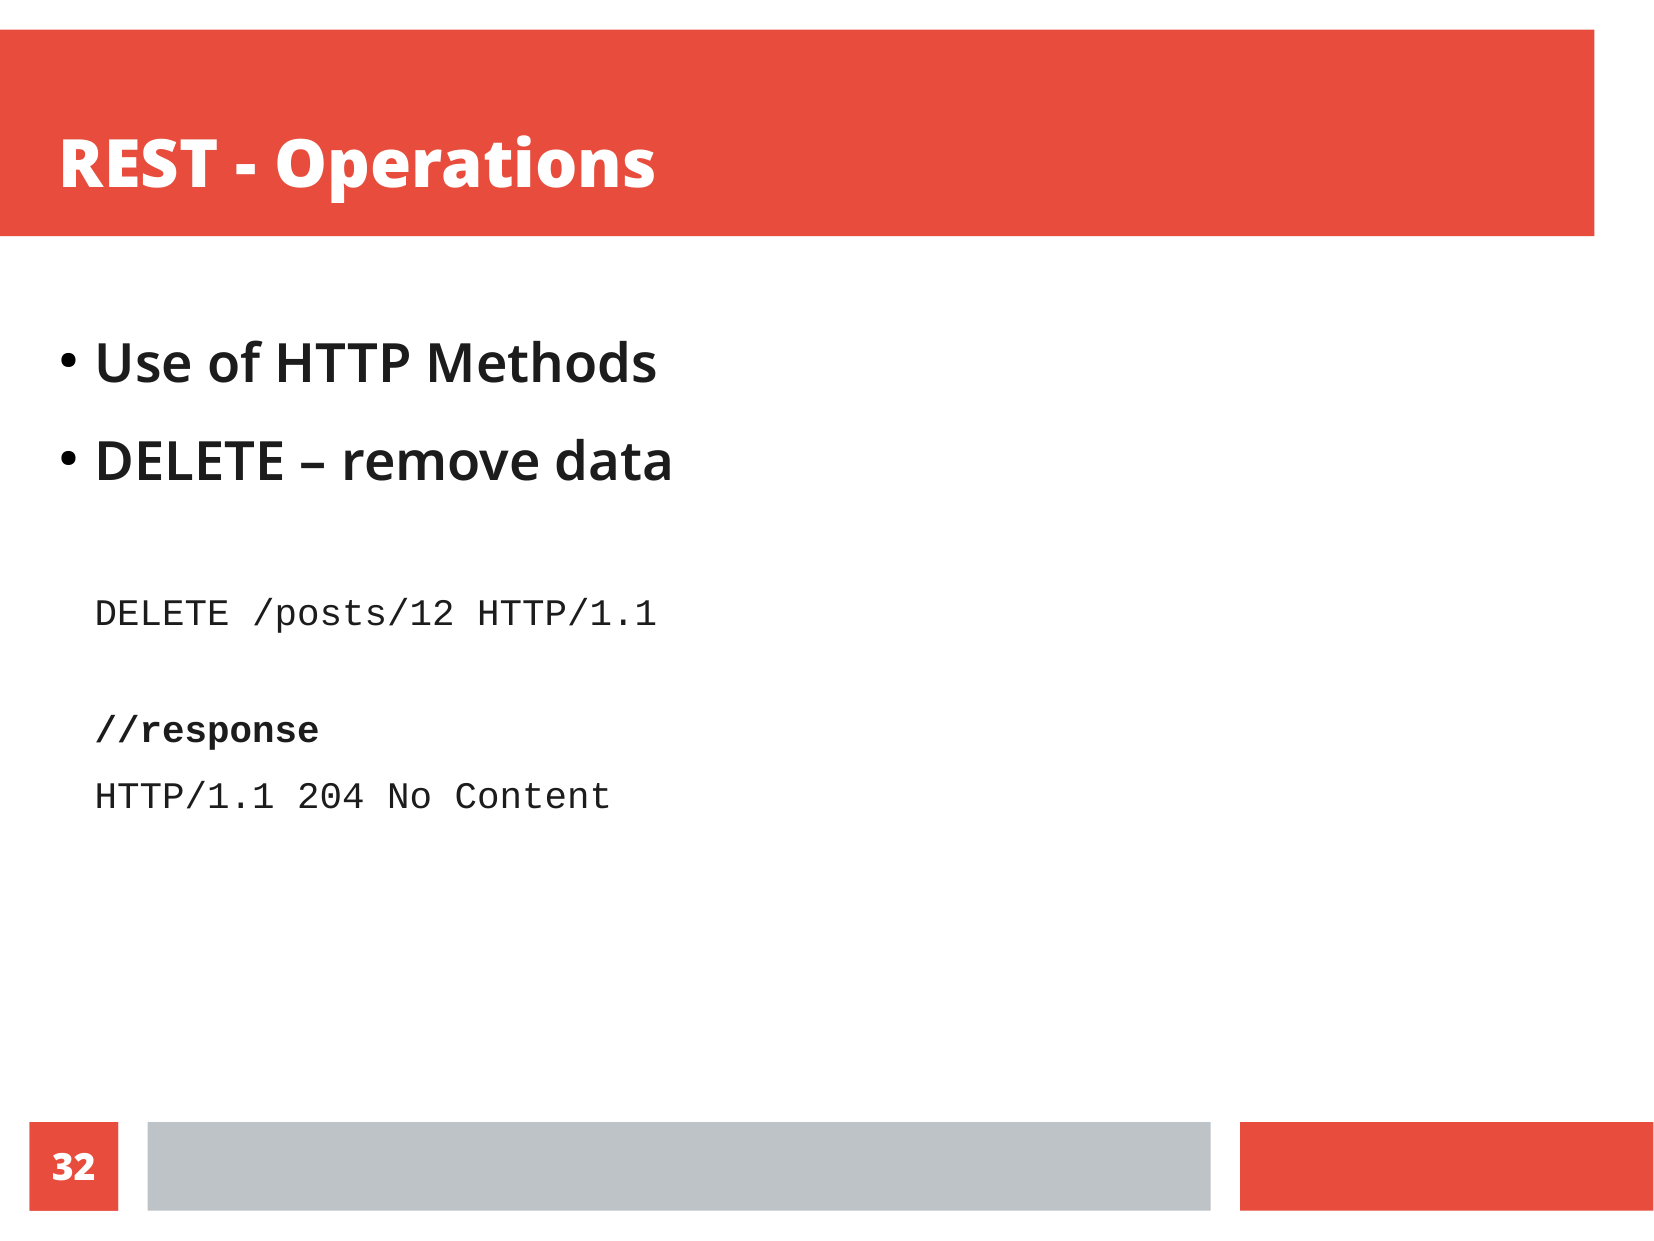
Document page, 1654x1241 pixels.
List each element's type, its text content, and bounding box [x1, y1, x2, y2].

list Use of HTTP Methods DELETE – remove data DELETE /posts/12 HTTP/1.1 //response HTTP/1.1 204 No Content [59, 324, 1565, 1093]
title REST - Operations [59, 59, 1595, 207]
